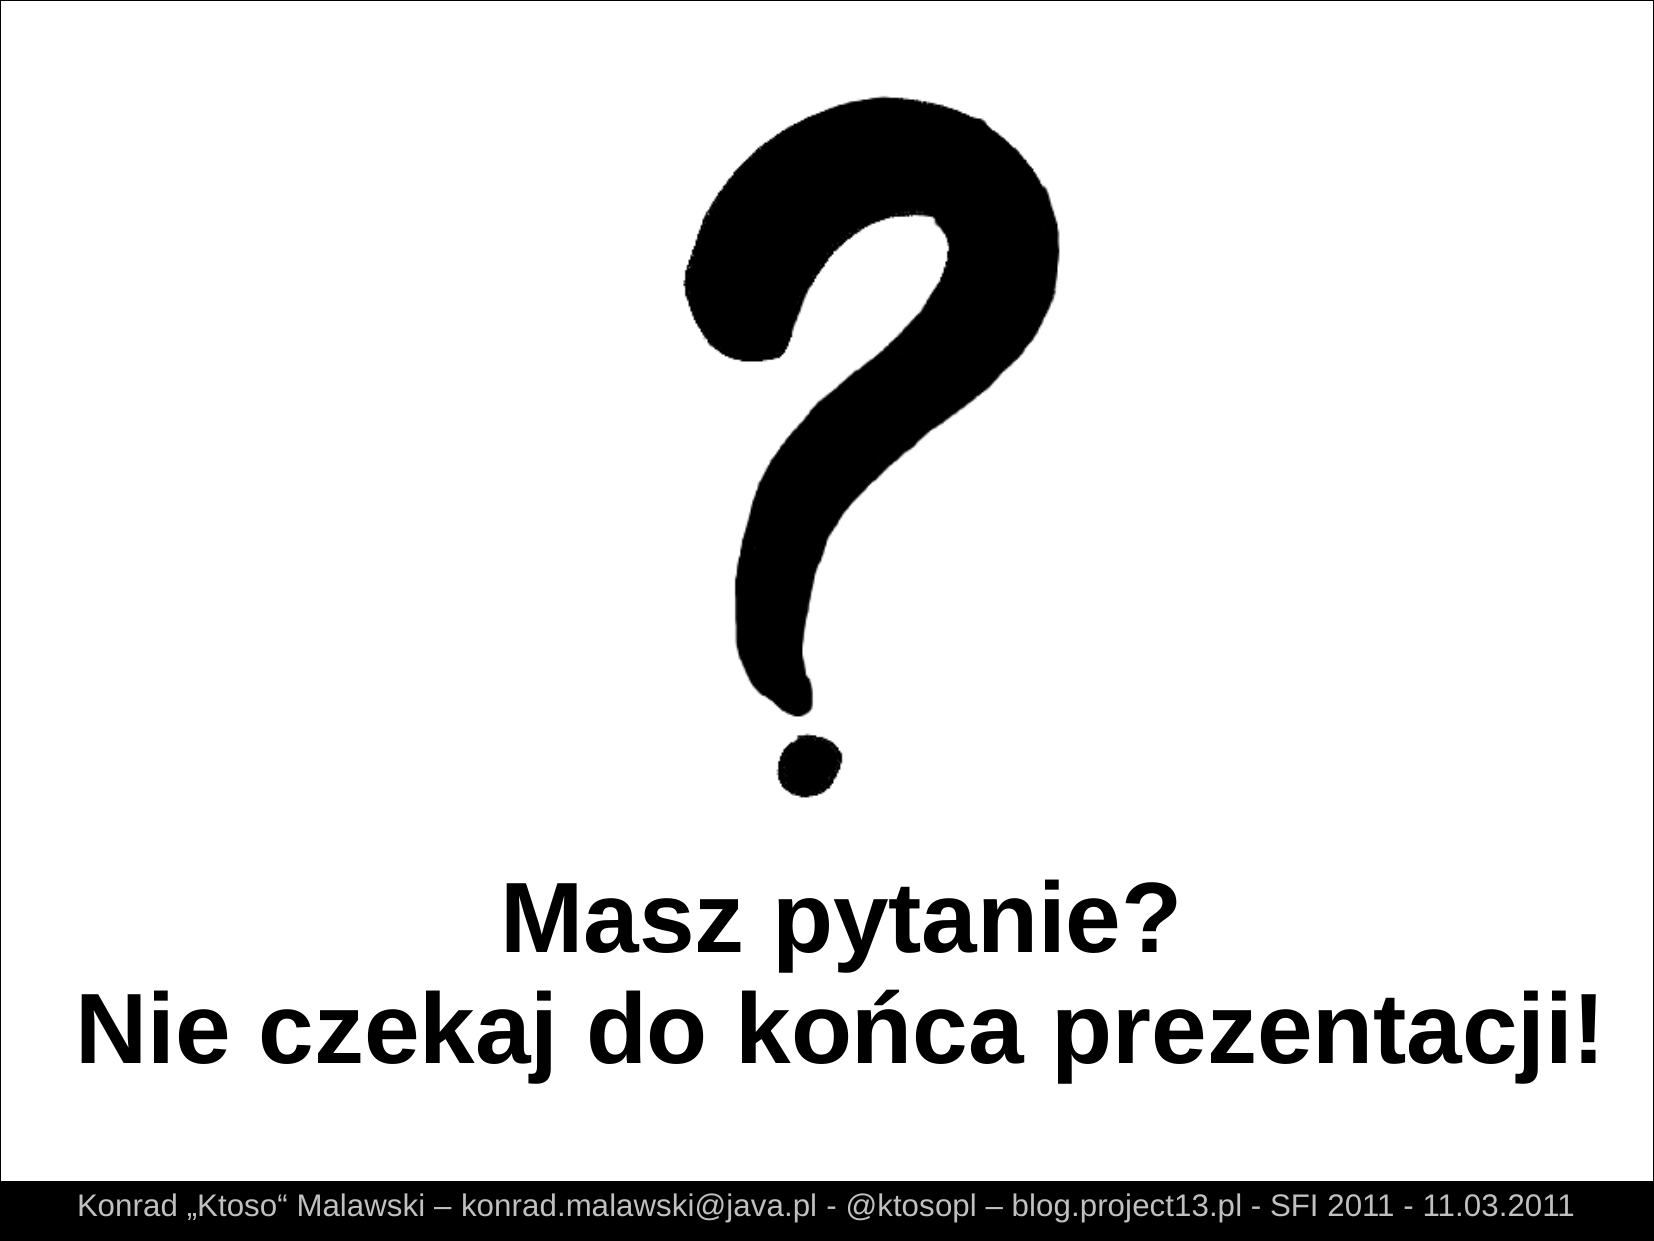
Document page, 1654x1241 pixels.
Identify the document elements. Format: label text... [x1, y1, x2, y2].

text_box Masz pytanie? Nie czekaj do końca prezentacji! [59, 854, 1625, 1093]
text_box Konrad „Ktoso“ Malawski – konrad.malawski@java.pl - @ktosopl – blog.project13.pl - SFI 2011 - 11.03.2011 [0, 1181, 1654, 1238]
picture [639, 62, 1063, 827]
